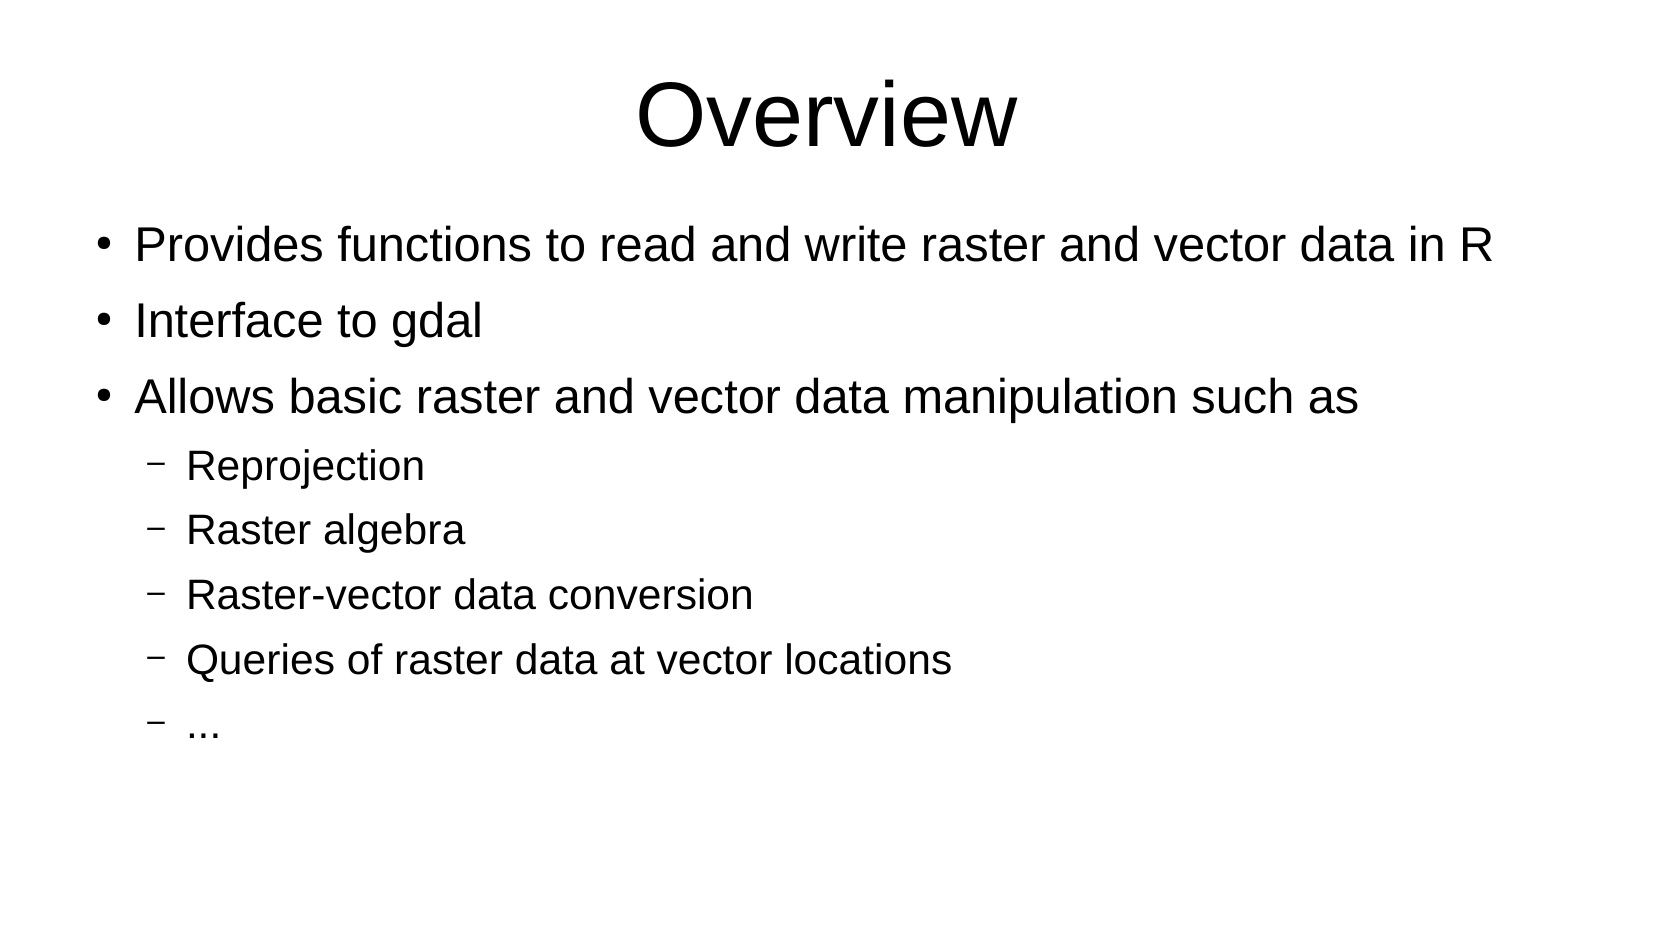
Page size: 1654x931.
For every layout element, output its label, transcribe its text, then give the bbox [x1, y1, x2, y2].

list Provides functions to read and write raster and vector data in R Interface to gdal Allows basic raster and vector data manipulation such as Reprojection Raster algebra Raster-vector data conversion Queries of raster data at vector locations ... [82, 217, 1571, 758]
title Overview [82, 37, 1571, 193]
